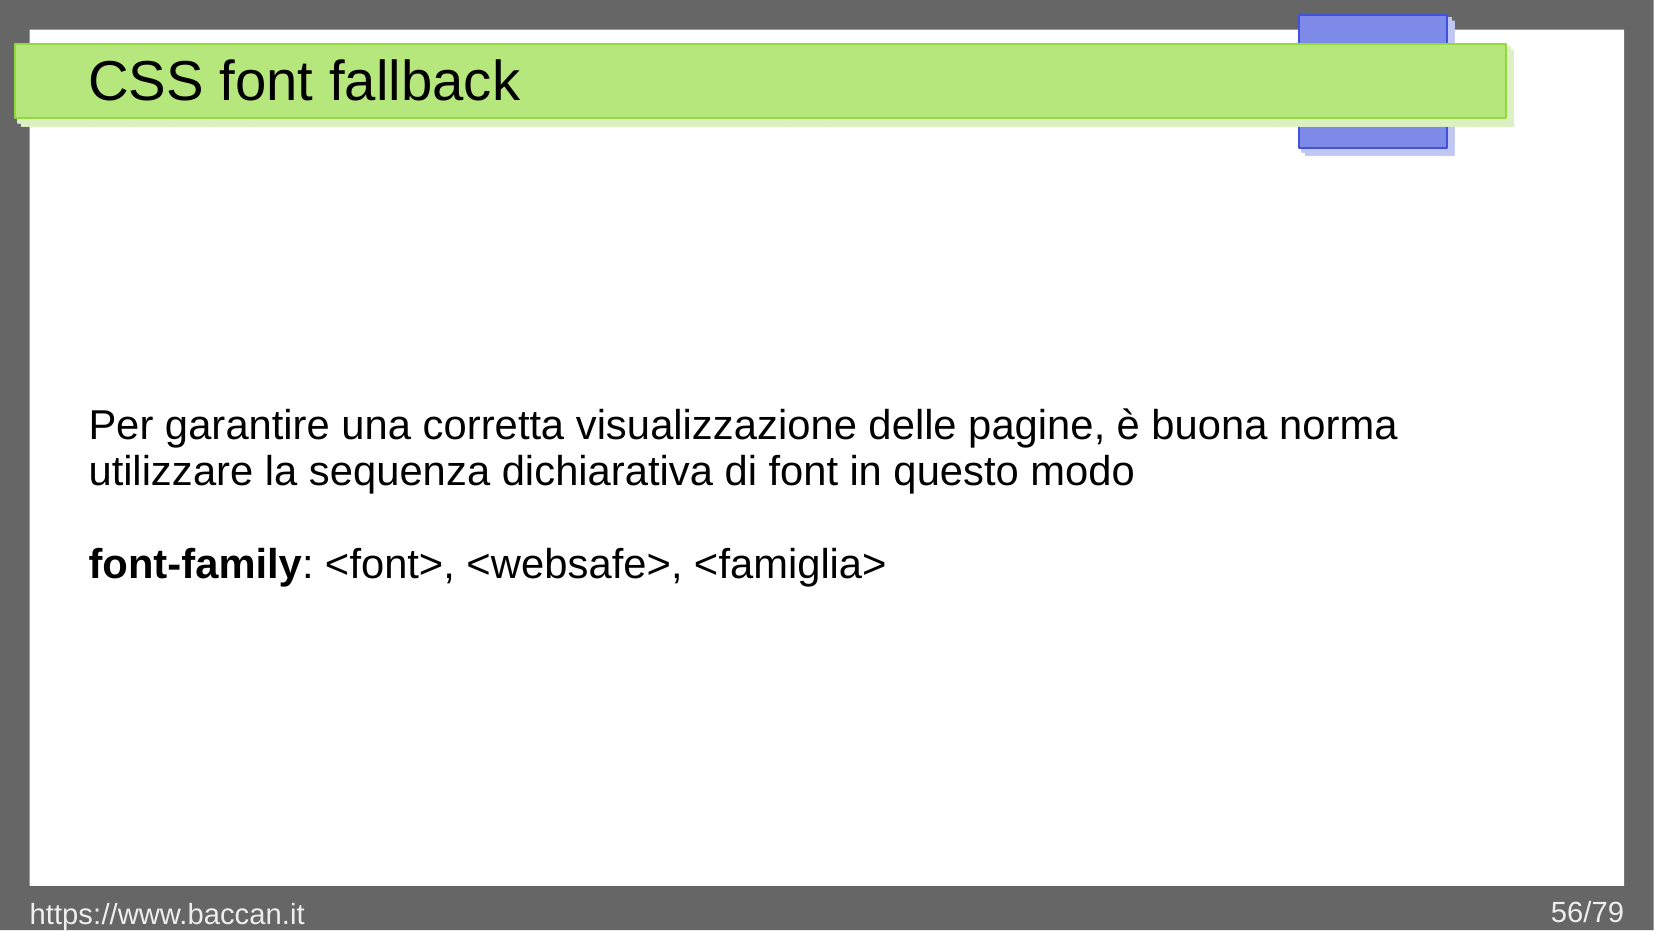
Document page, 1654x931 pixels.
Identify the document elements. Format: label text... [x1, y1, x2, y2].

title CSS font fallback [88, 44, 1506, 119]
text_box Per garantire una corretta visualizzazione delle pagine, è buona norma utilizzare la sequenza dichiarativa di font in questo modo font-family: <font>, <websafe>, <famiglia> [88, 169, 1565, 820]
